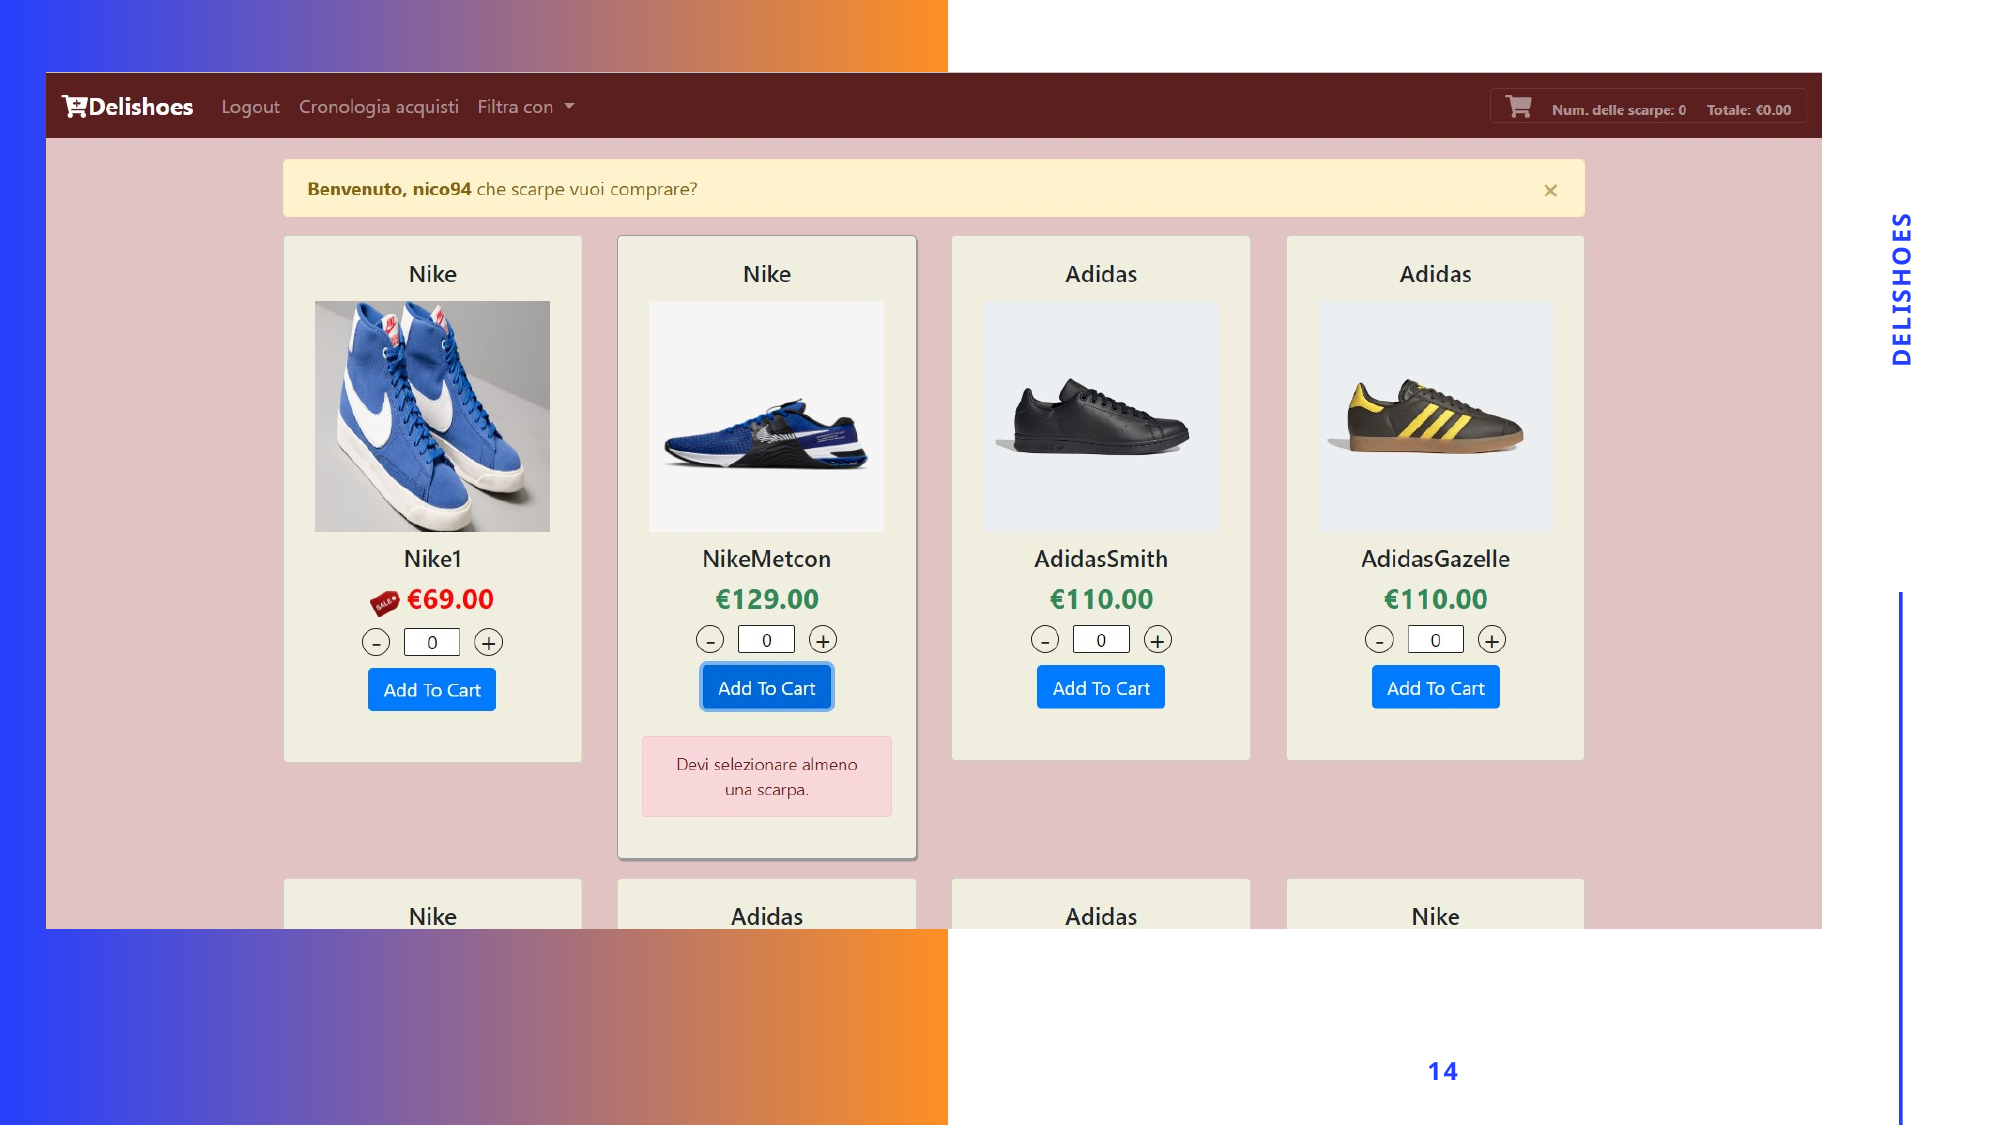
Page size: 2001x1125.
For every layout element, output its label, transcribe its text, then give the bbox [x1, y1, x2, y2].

text_box ‹N› [1412, 1042, 1863, 1103]
picture [46, 72, 1822, 929]
text_box delishoes [1870, 0, 1931, 582]
